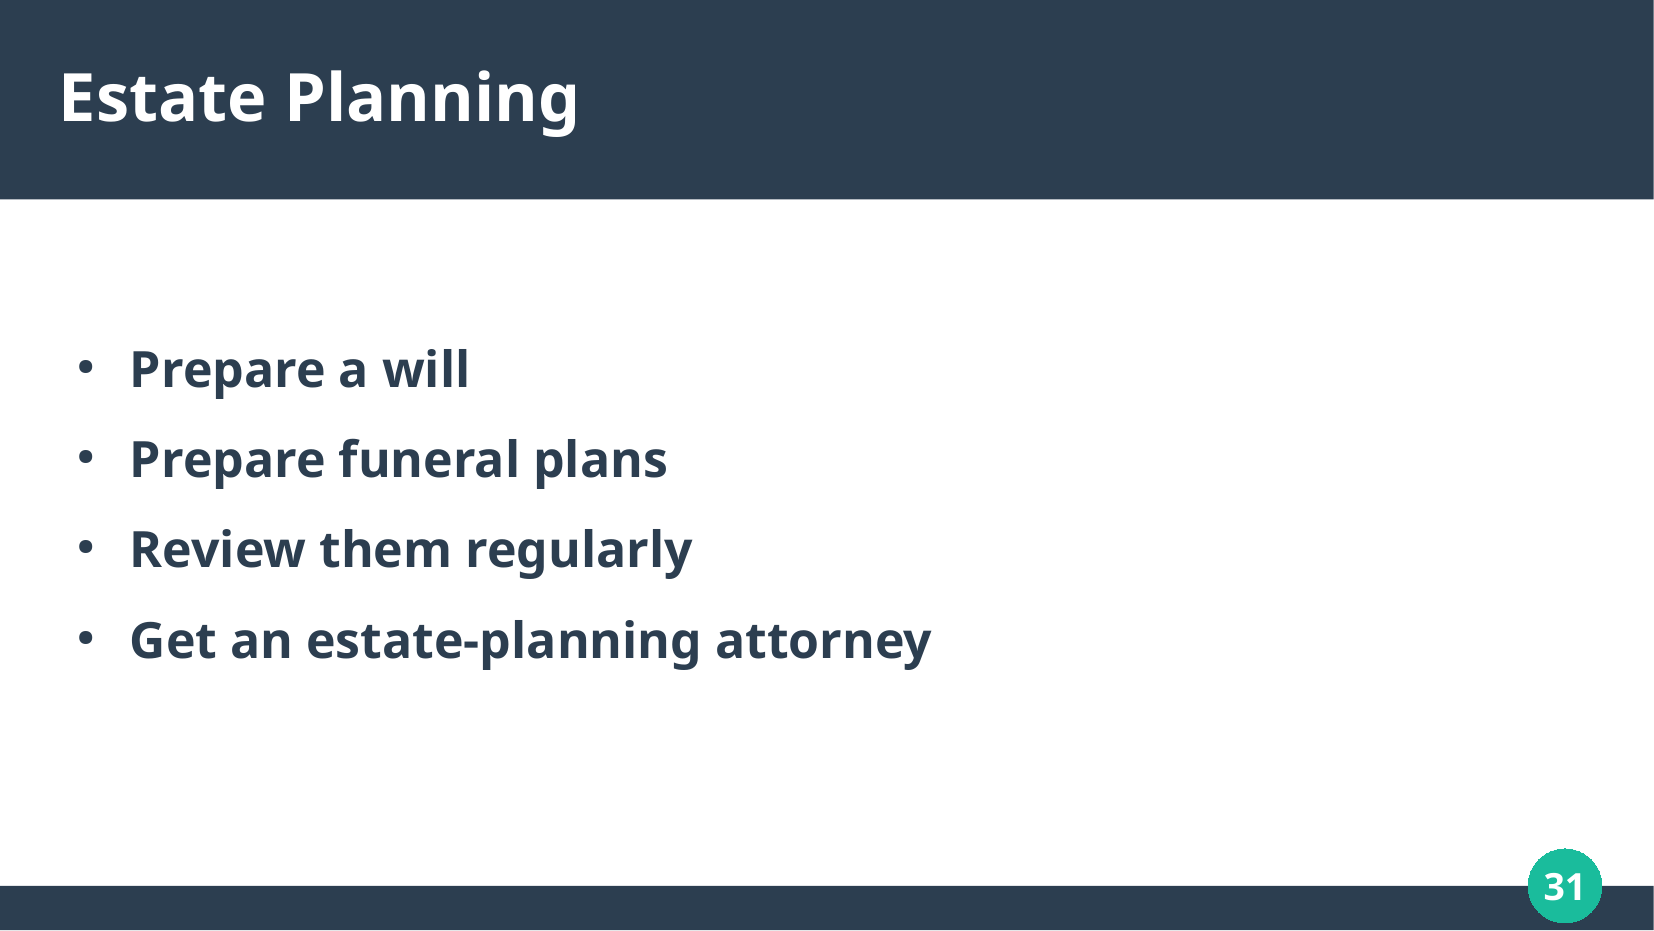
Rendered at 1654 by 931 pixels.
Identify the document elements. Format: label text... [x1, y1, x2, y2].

list Prepare a will Prepare funeral plans Review them regularly Get an estate-planning attorney [59, 243, 1595, 864]
title Estate Planning [59, 37, 1595, 155]
